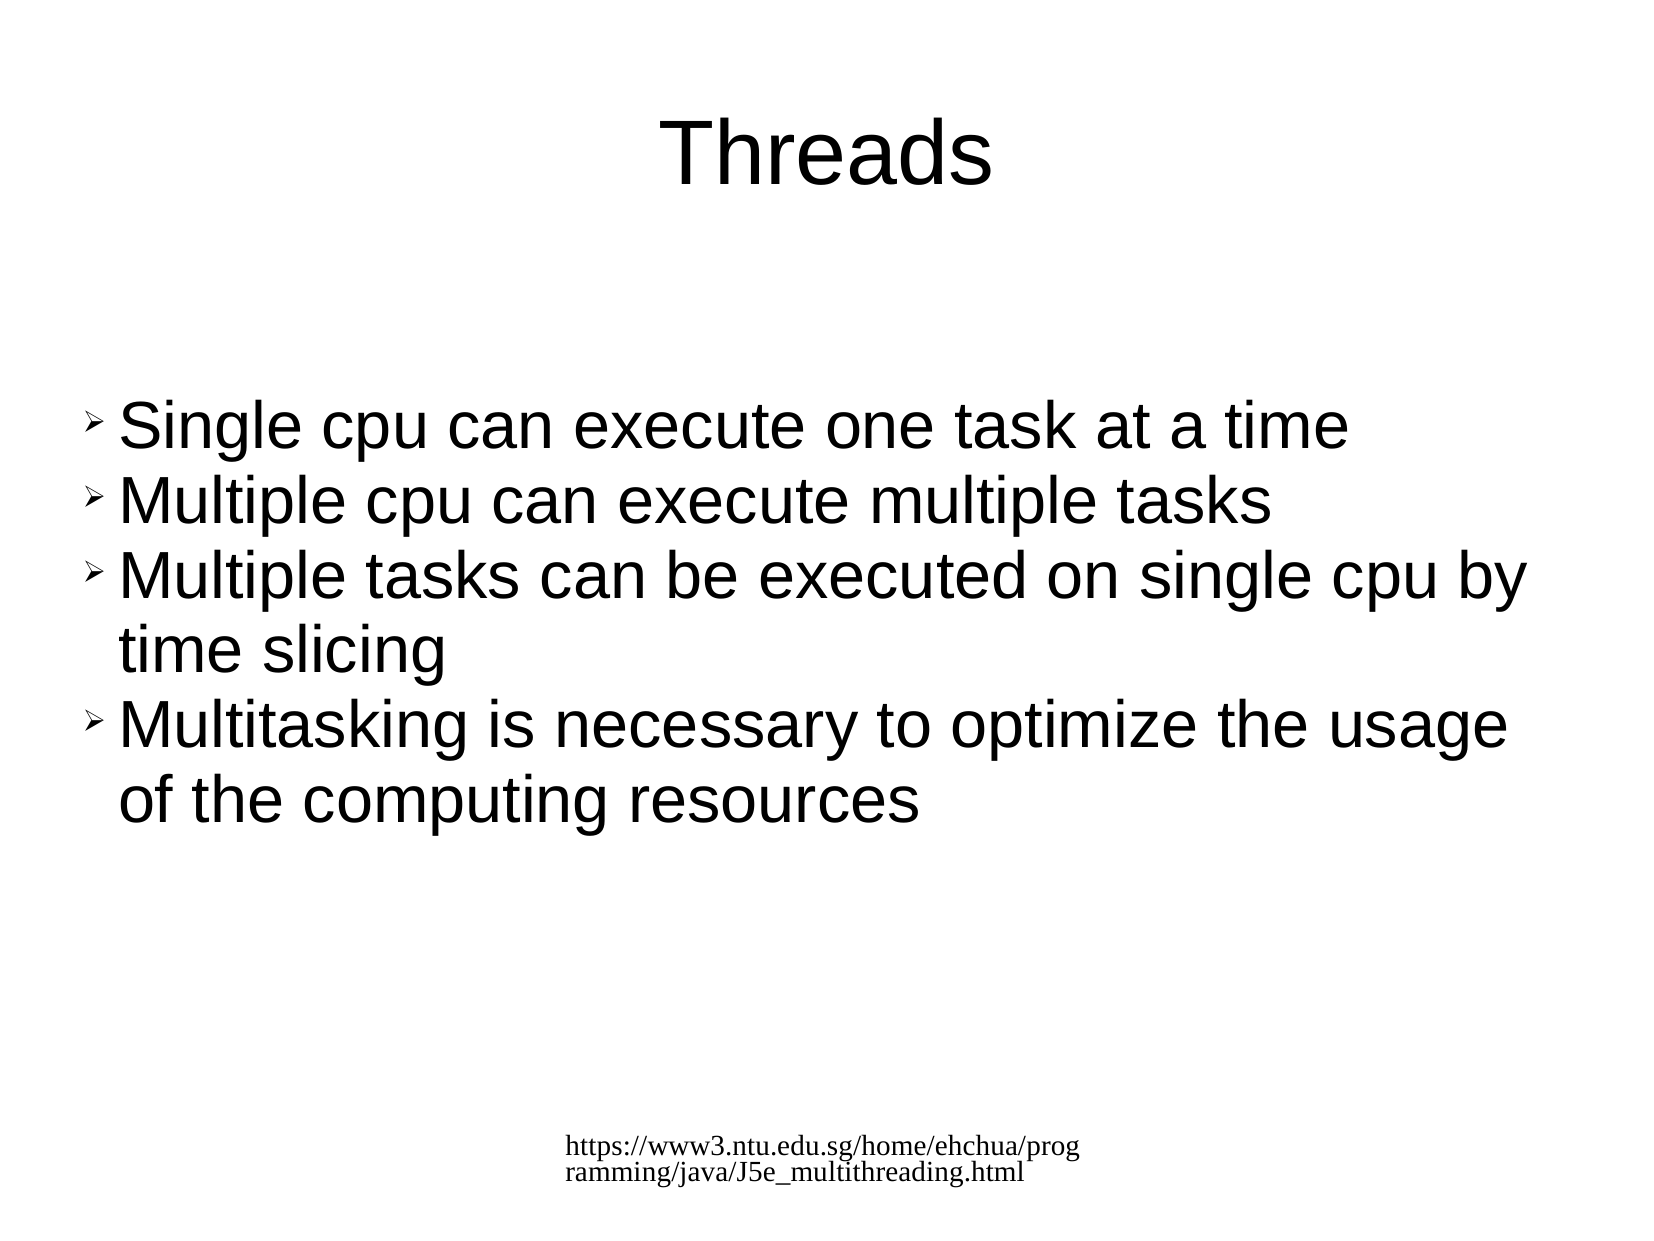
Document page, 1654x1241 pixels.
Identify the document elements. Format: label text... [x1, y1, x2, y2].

subtitle Single cpu can execute one task at a time Multiple cpu can execute multiple tasks Multiple tasks can be executed on single cpu by time slicing Multitasking is necessary to optimize the usage of the computing resources [82, 290, 1571, 1010]
title Threads [82, 49, 1571, 257]
